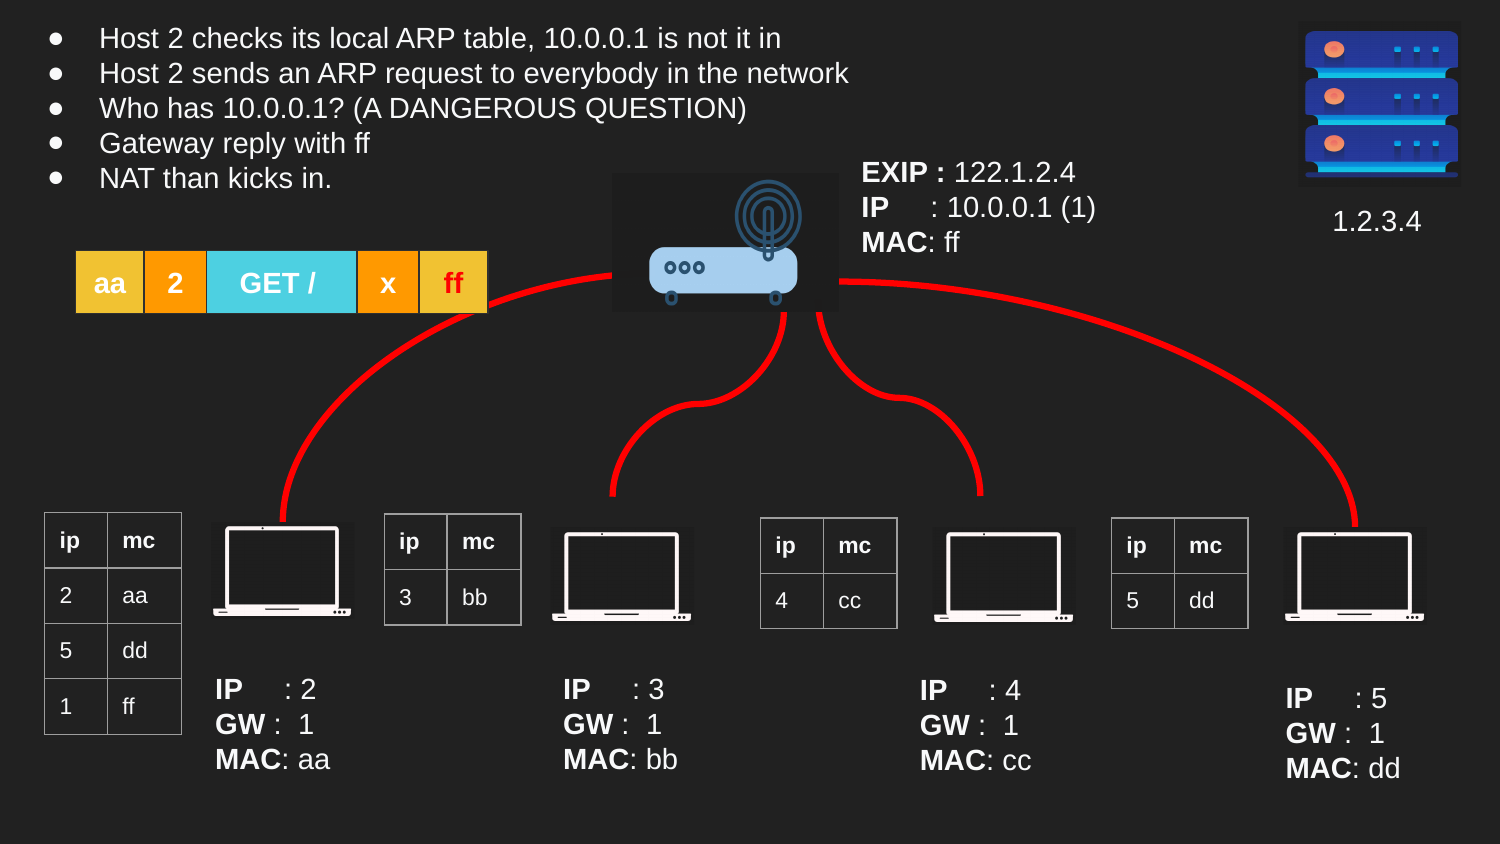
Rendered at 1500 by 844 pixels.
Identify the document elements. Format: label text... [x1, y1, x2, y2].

picture [550, 527, 695, 625]
text_box IP : 2 GW : 1 MAC: aa [200, 655, 364, 777]
table_header mc [1175, 519, 1247, 573]
table_cell aa [108, 569, 181, 623]
table_header ip [761, 519, 823, 573]
text_box Host 2 checks its local ARP table, 10.0.0.1 is not it in Host 2 sends an ARP request to everybody in the network Who has 10.0.0.1? (A DANGEROUS QUESTION) Gateway reply with ff NAT than kicks in. [9, 4, 973, 205]
table_cell cc [824, 574, 896, 628]
table_cell 5 [1112, 574, 1174, 628]
table_header mc [108, 513, 181, 567]
table_cell 3 [385, 570, 446, 624]
table_cell 2 [45, 569, 107, 623]
text_box EXIP : 122.1.2.4 IP : 10.0.0.1 (1) MAC: ff [846, 138, 1161, 260]
table_cell 4 [761, 574, 823, 628]
table_header ip [45, 513, 107, 567]
text_box 1.2.3.4 [1242, 187, 1468, 251]
table_cell 1 [45, 679, 107, 734]
picture [1283, 527, 1427, 625]
text_box 2 [144, 250, 207, 314]
picture [932, 527, 1076, 625]
table_header mc [448, 515, 520, 569]
picture [612, 173, 839, 312]
text_box x [357, 250, 419, 314]
table_cell 5 [45, 624, 107, 678]
text_box aa [75, 250, 144, 314]
text_box GET / [207, 250, 357, 314]
text_box ff [419, 250, 488, 314]
table_cell dd [1175, 574, 1247, 628]
table_cell bb [448, 570, 520, 624]
table_header ip [1112, 519, 1174, 573]
text_box IP : 5 GW : 1 MAC: dd [1270, 664, 1466, 787]
table_cell ff [108, 679, 181, 734]
picture [1298, 21, 1462, 187]
text_box IP : 3 GW : 1 MAC: bb [548, 655, 731, 777]
text_box IP : 4 GW : 1 MAC: cc [904, 656, 1068, 778]
table_header ip [385, 515, 446, 569]
picture [211, 522, 355, 619]
table_cell dd [108, 624, 181, 678]
table_header mc [824, 519, 896, 573]
